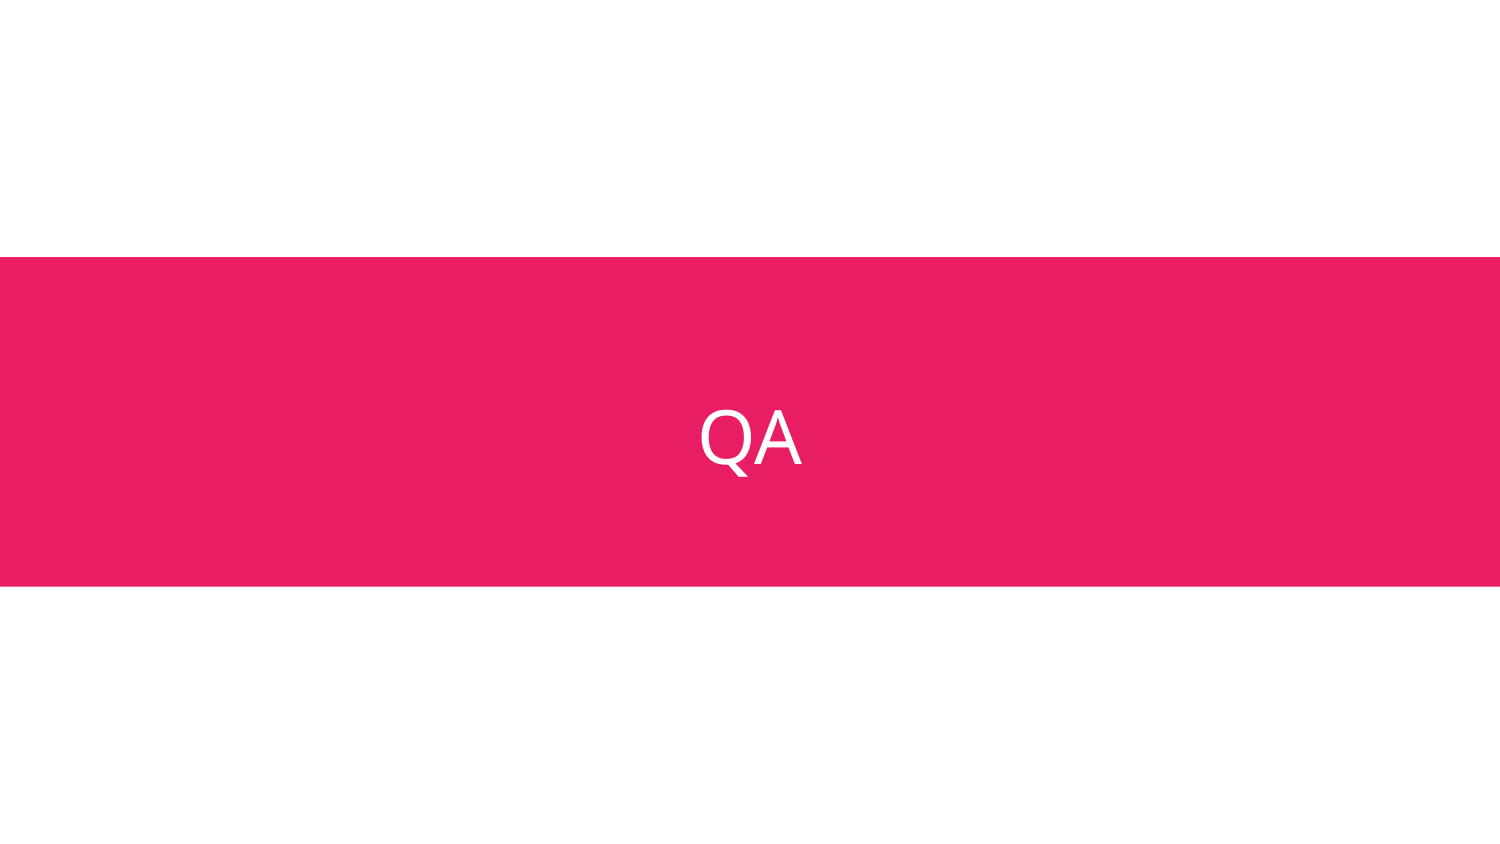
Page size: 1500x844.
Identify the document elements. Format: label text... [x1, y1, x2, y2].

title QA [70, 309, 1430, 559]
